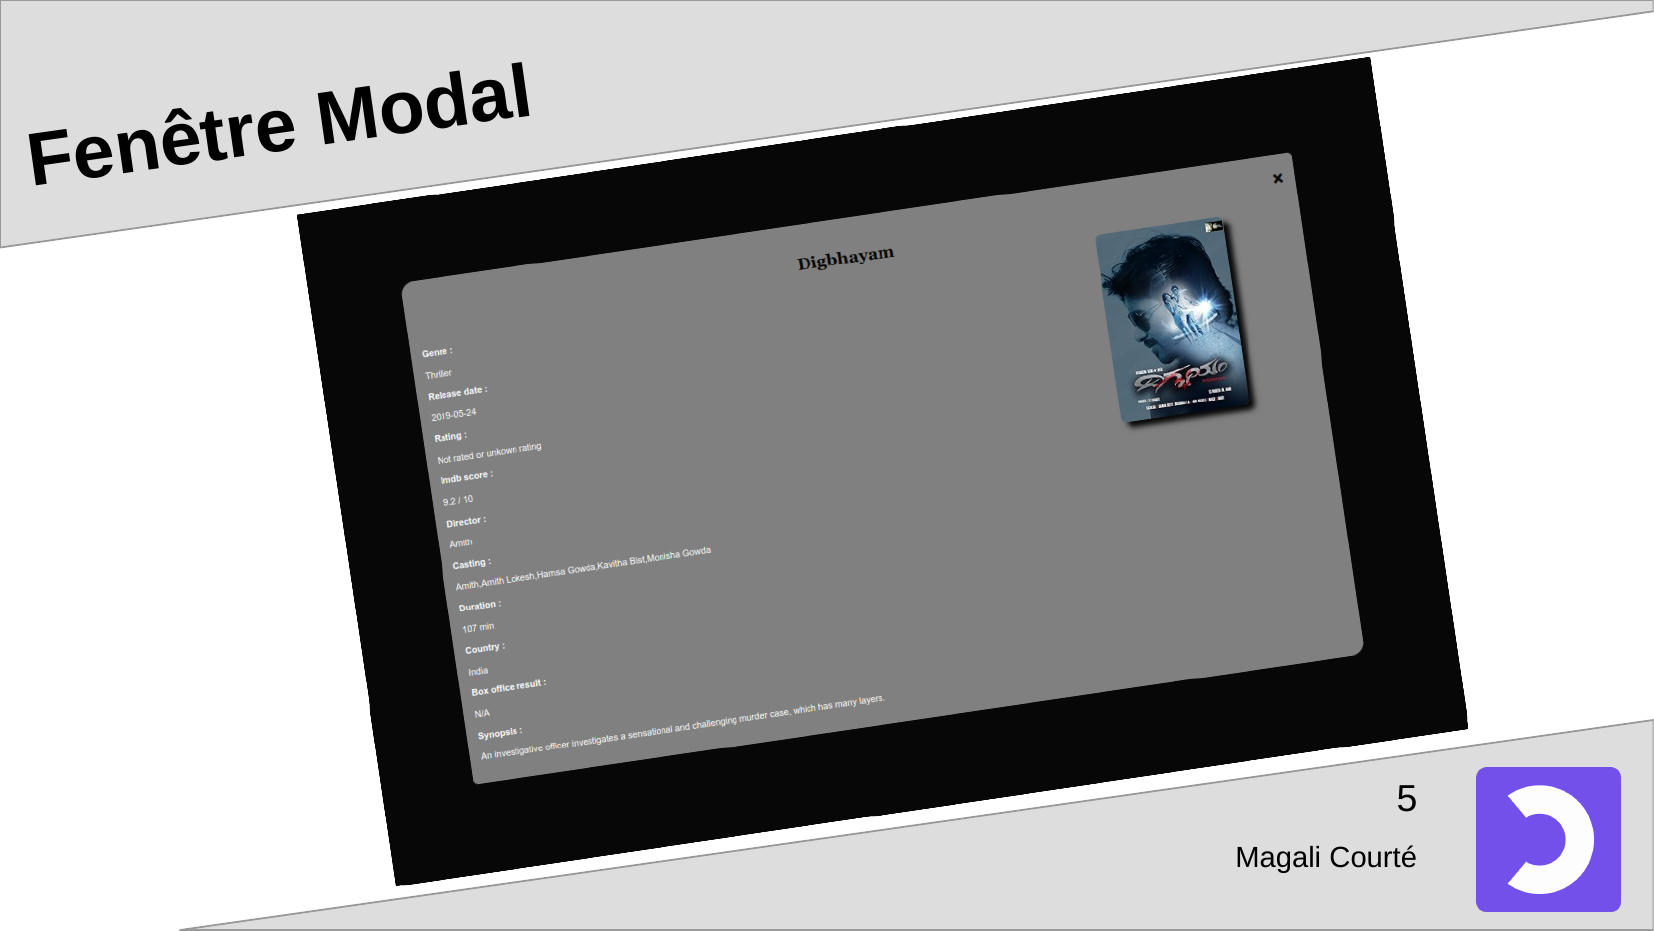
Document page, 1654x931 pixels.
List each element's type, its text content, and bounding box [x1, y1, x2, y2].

title Fenêtre Modal [16, 0, 1501, 239]
picture [1476, 767, 1621, 912]
picture [296, 56, 1468, 886]
